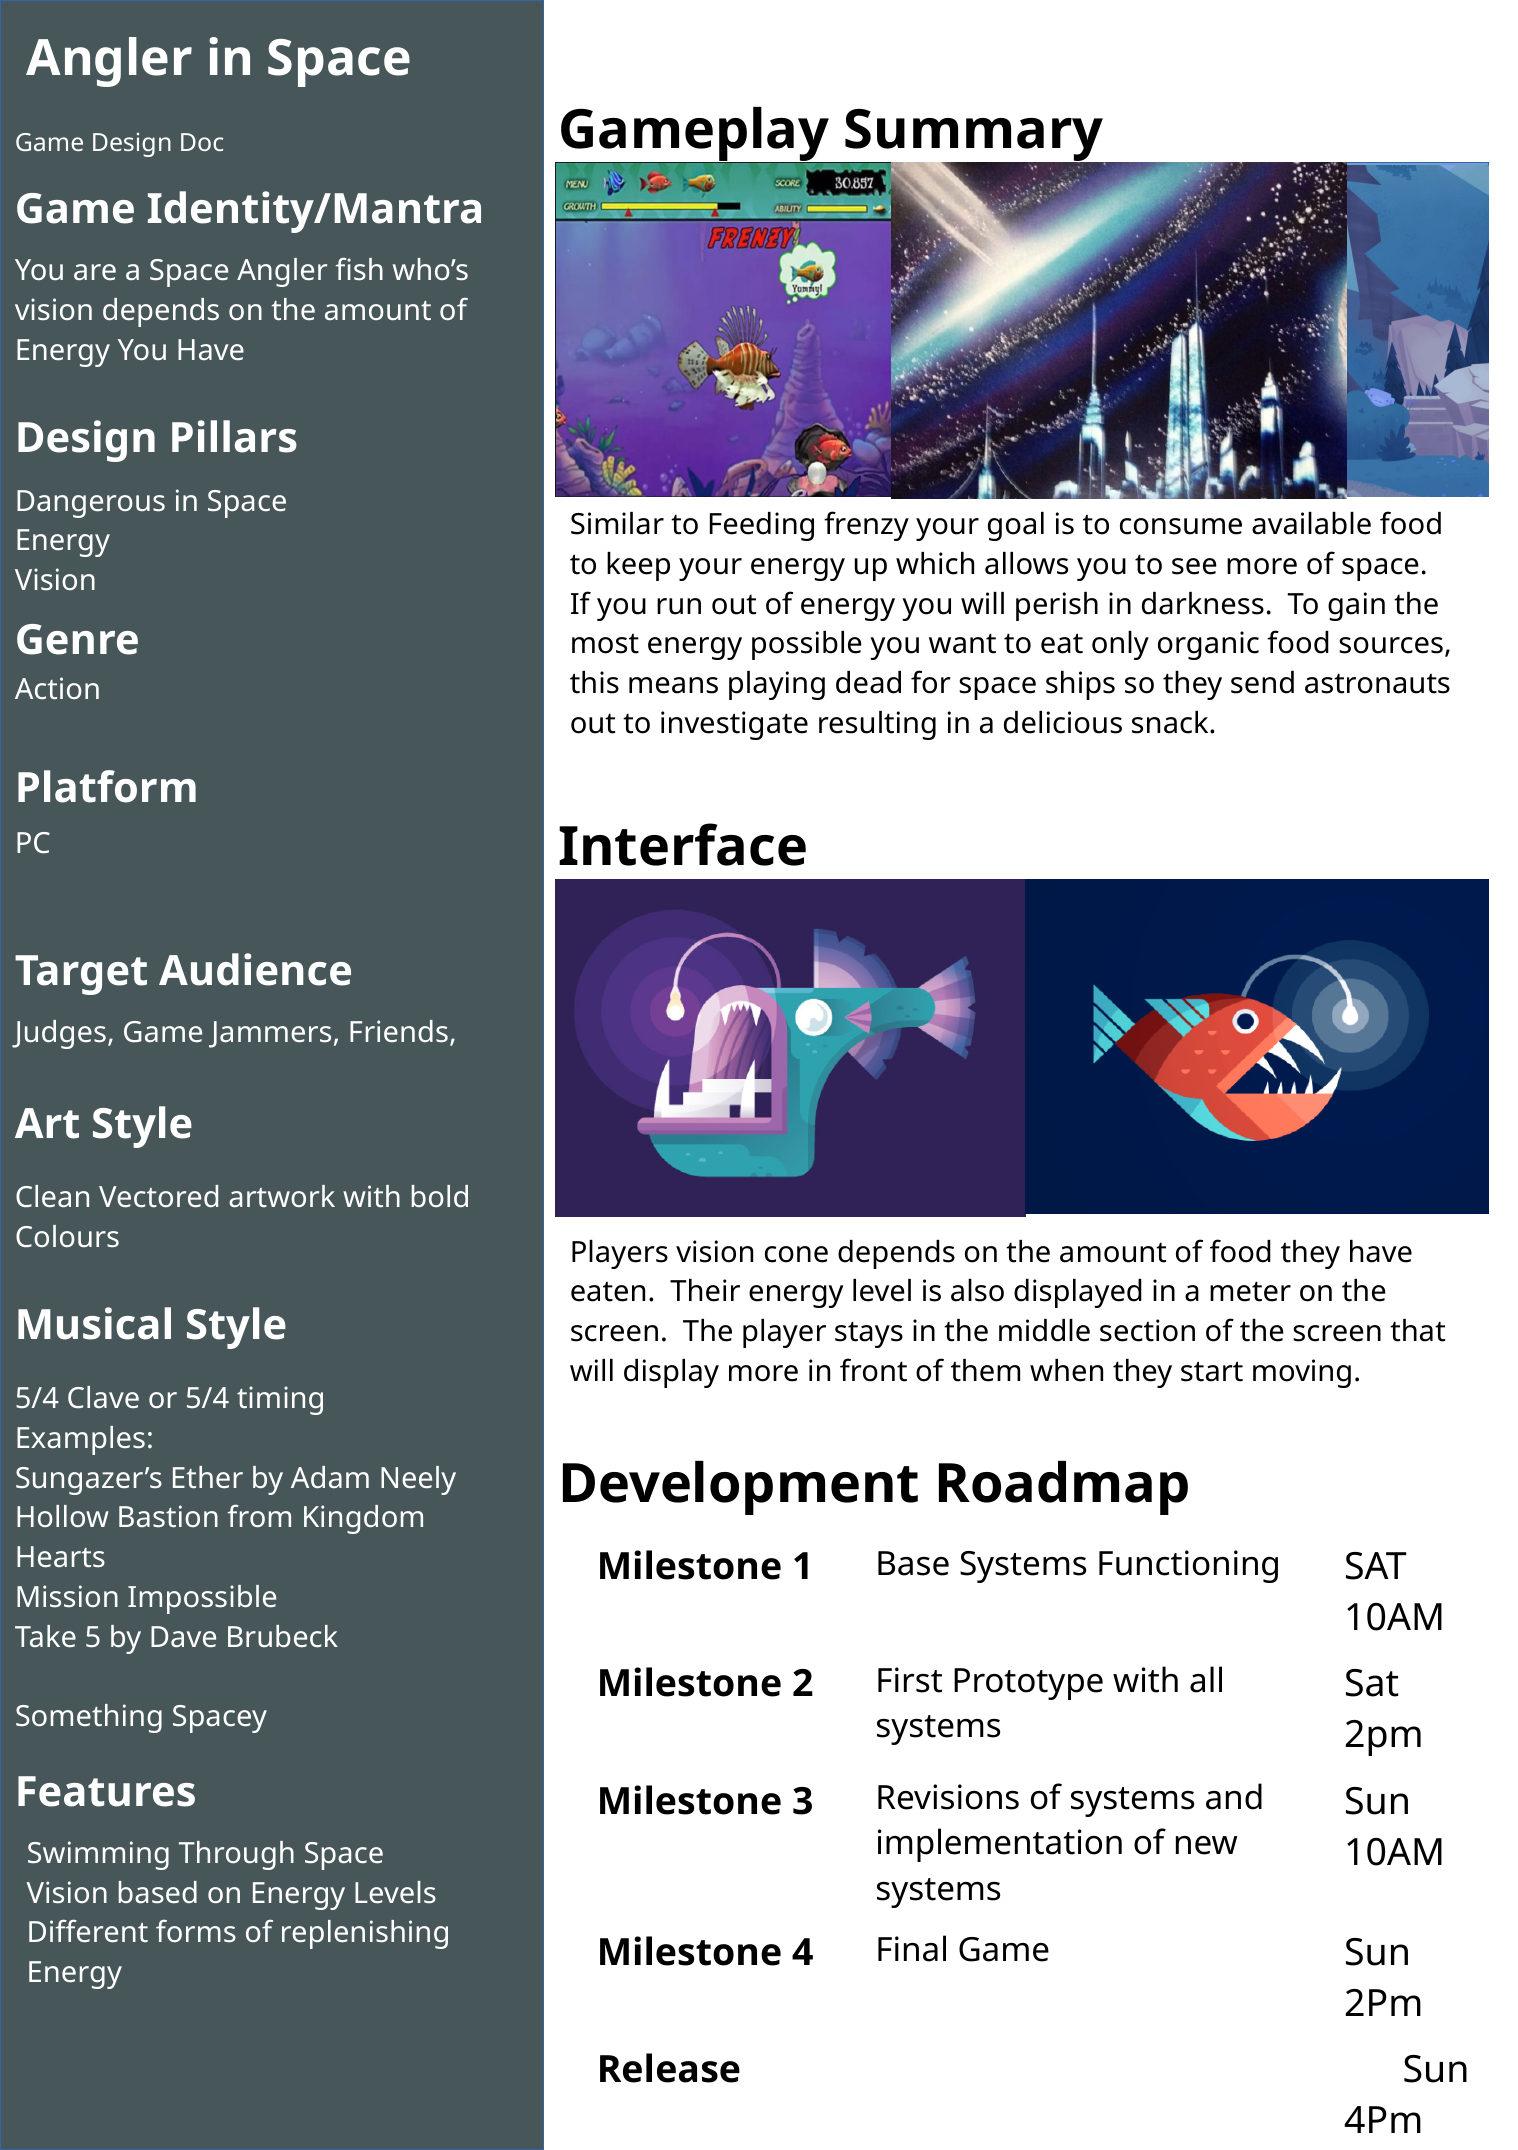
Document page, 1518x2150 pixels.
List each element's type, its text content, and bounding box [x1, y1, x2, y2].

text_box Features [0, 1753, 485, 1819]
text_box Interface [543, 799, 1512, 880]
table_cell Milestone 4 [583, 1919, 860, 2035]
text_box Action [0, 660, 508, 744]
text_box Judges, Game Jammers, Friends, [0, 1003, 508, 1089]
text_box Swimming Through Space Vision based on Energy Levels Different forms of replenishing Energy [11, 1824, 556, 2050]
text_box Art Style [0, 1089, 485, 1152]
text_box Clean Vectored artwork with bold Colours [0, 1169, 508, 1290]
table_cell Release [583, 2036, 860, 2150]
picture [555, 879, 1489, 1217]
text_box PC [0, 814, 508, 900]
text_box Game Design Doc [0, 117, 508, 163]
text_box [0, 287, 544, 2150]
table_header SAT 10AM [1330, 1533, 1488, 1649]
text_box 5/4 Clave or 5/4 timing Examples: Sungazer’s Ether by Adam Neely Hollow Bastion from Kingdom Hearts Mission Impossible Take 5 by Dave Brubeck Something Spacey [0, 1370, 508, 1736]
table_cell Sun 10AM [1330, 1768, 1488, 1918]
text_box Angler in Space [11, 14, 508, 117]
table_cell Sun 4Pm [1330, 2036, 1488, 2150]
text_box Similar to Feeding frenzy your goal is to consume available food to keep your energy up which allows you to see more of space. If you run out of energy you will perish in darkness. To gain the most energy possible you want to eat only organic food sources, this means playing dead for space ships so they send astronauts out to investigate resulting in a delicious snack. [555, 497, 1477, 862]
table_cell Milestone 2 [583, 1650, 860, 1767]
text_box Platform [0, 750, 485, 814]
picture [555, 162, 1489, 499]
table_cell Milestone 3 [583, 1768, 860, 1918]
text_box Players vision cone depends on the amount of food they have eaten. Their energy level is also displayed in a meter on the screen. The player stays in the middle section of the screen that will display more in front of them when they start moving. [555, 1223, 1477, 1449]
table_cell Sat 2pm [1330, 1650, 1488, 1767]
table_header Milestone 1 [583, 1533, 860, 1649]
text_box Development Roadmap [543, 1437, 1512, 1518]
text_box Dangerous in Space Energy Vision [0, 472, 508, 660]
text_box Musical Style [0, 1287, 485, 1353]
text_box Game Identity/Mantra [0, 171, 544, 287]
table_cell Revisions of systems and implementation of new systems [861, 1768, 1329, 1918]
text_box You are a Space Angler fish who’s vision depends on the amount of Energy You Have [0, 242, 508, 472]
text_box [0, 0, 544, 171]
table_cell First Prototype with all systems [861, 1650, 1329, 1767]
table_cell Final Game [861, 1919, 1329, 2035]
table_cell [861, 2036, 1329, 2150]
text_box Target Audience [0, 933, 485, 998]
table_header Base Systems Functioning [861, 1533, 1329, 1649]
table_cell Sun 2Pm [1330, 1919, 1488, 2035]
text_box Gameplay Summary [543, 82, 1512, 163]
